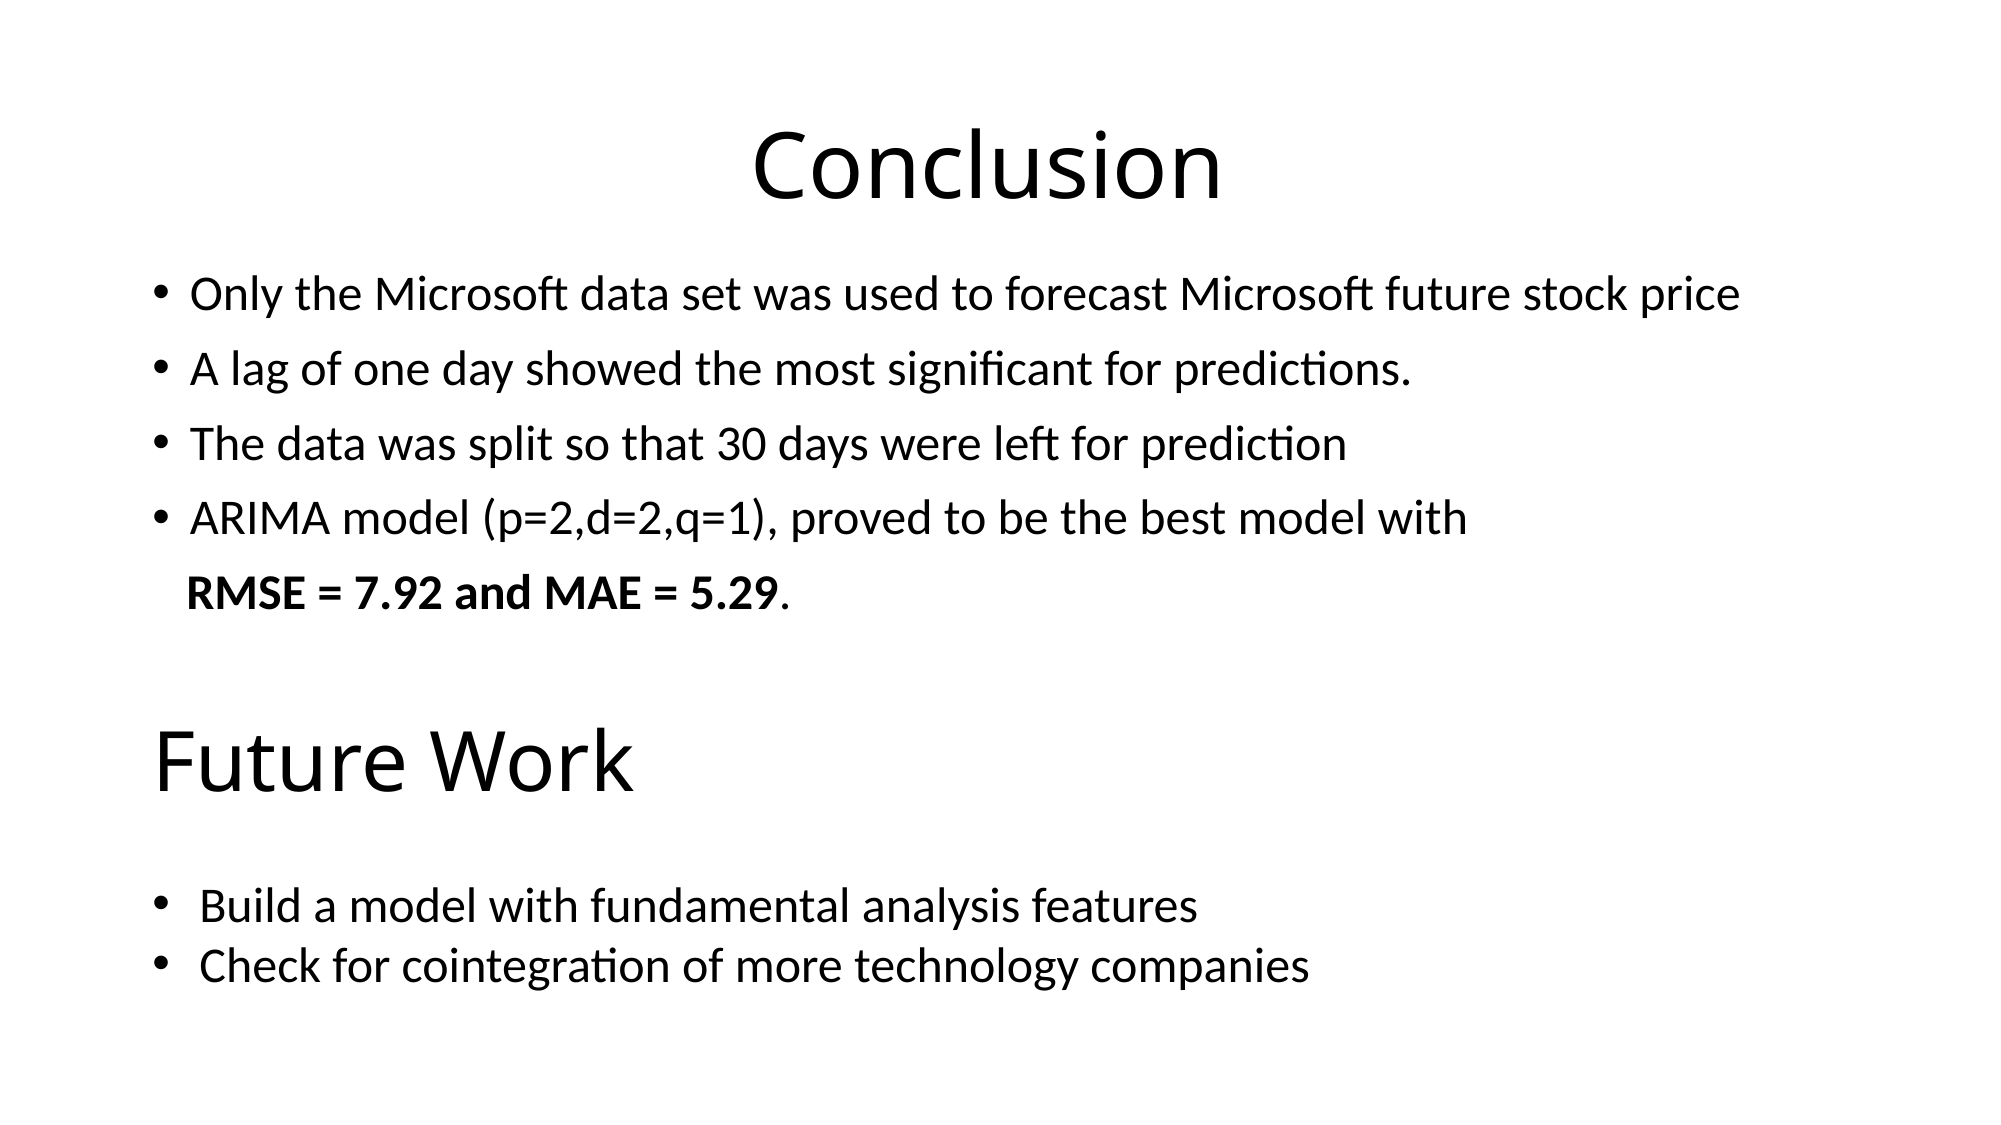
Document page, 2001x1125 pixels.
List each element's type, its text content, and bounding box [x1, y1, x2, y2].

text_box Future Work [137, 708, 1863, 821]
list Only the Microsoft data set was used to forecast Microsoft future stock price A lag of one day showed the most significant for predictions. The data was split so that 30 days were left for prediction ARIMA model (p=2,d=2,q=1), proved to be the best model with RMSE = 7.92 and MAE = 5.29. [137, 259, 1863, 708]
text_box Build a model with fundamental analysis features Check for cointegration of more technology companies [137, 865, 1806, 1002]
title Conclusion [137, 59, 1863, 259]
